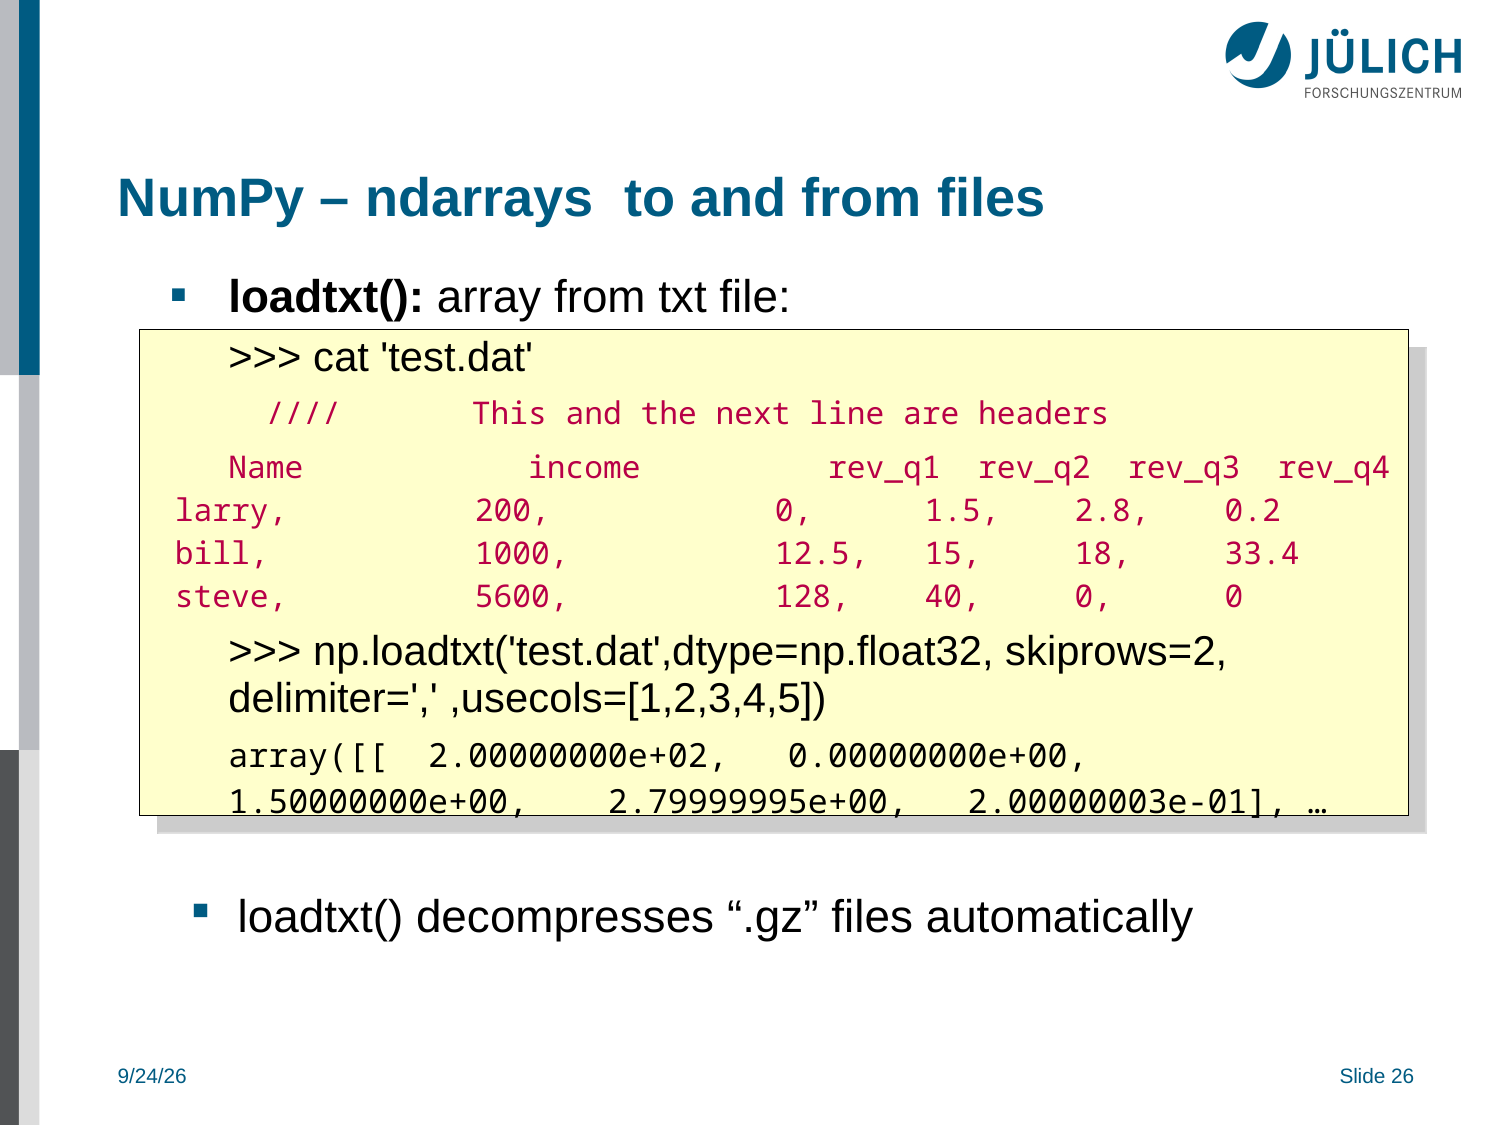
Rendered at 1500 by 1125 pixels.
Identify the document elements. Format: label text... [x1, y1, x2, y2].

picture [1224, 20, 1461, 98]
list loadtxt(): array from txt file: >>> cat 'test.dat' //// This and the next line are headers Name income rev_q1 rev_q2 rev_q3 rev_q4 larry, 200, 0, 1.5, 2.8, 0.2 bill, 1000, 12.5, 15, 18, 33.4 steve, 5600, 128, 40, 0, 0 >>> np.loadtxt('test.dat',dtype=np.float32, skiprows=2, delimiter=',' ,usecols=[1,2,3,4,5]) array([[ 2.00000000e+02, 0.00000000e+00, 1.50000000e+00, 2.79999995e+00, 2.00000003e-01], … loadtxt() decompresses “.gz” files automatically [115, 270, 1444, 1119]
title NumPy – ndarrays to and from files [117, 104, 1393, 270]
